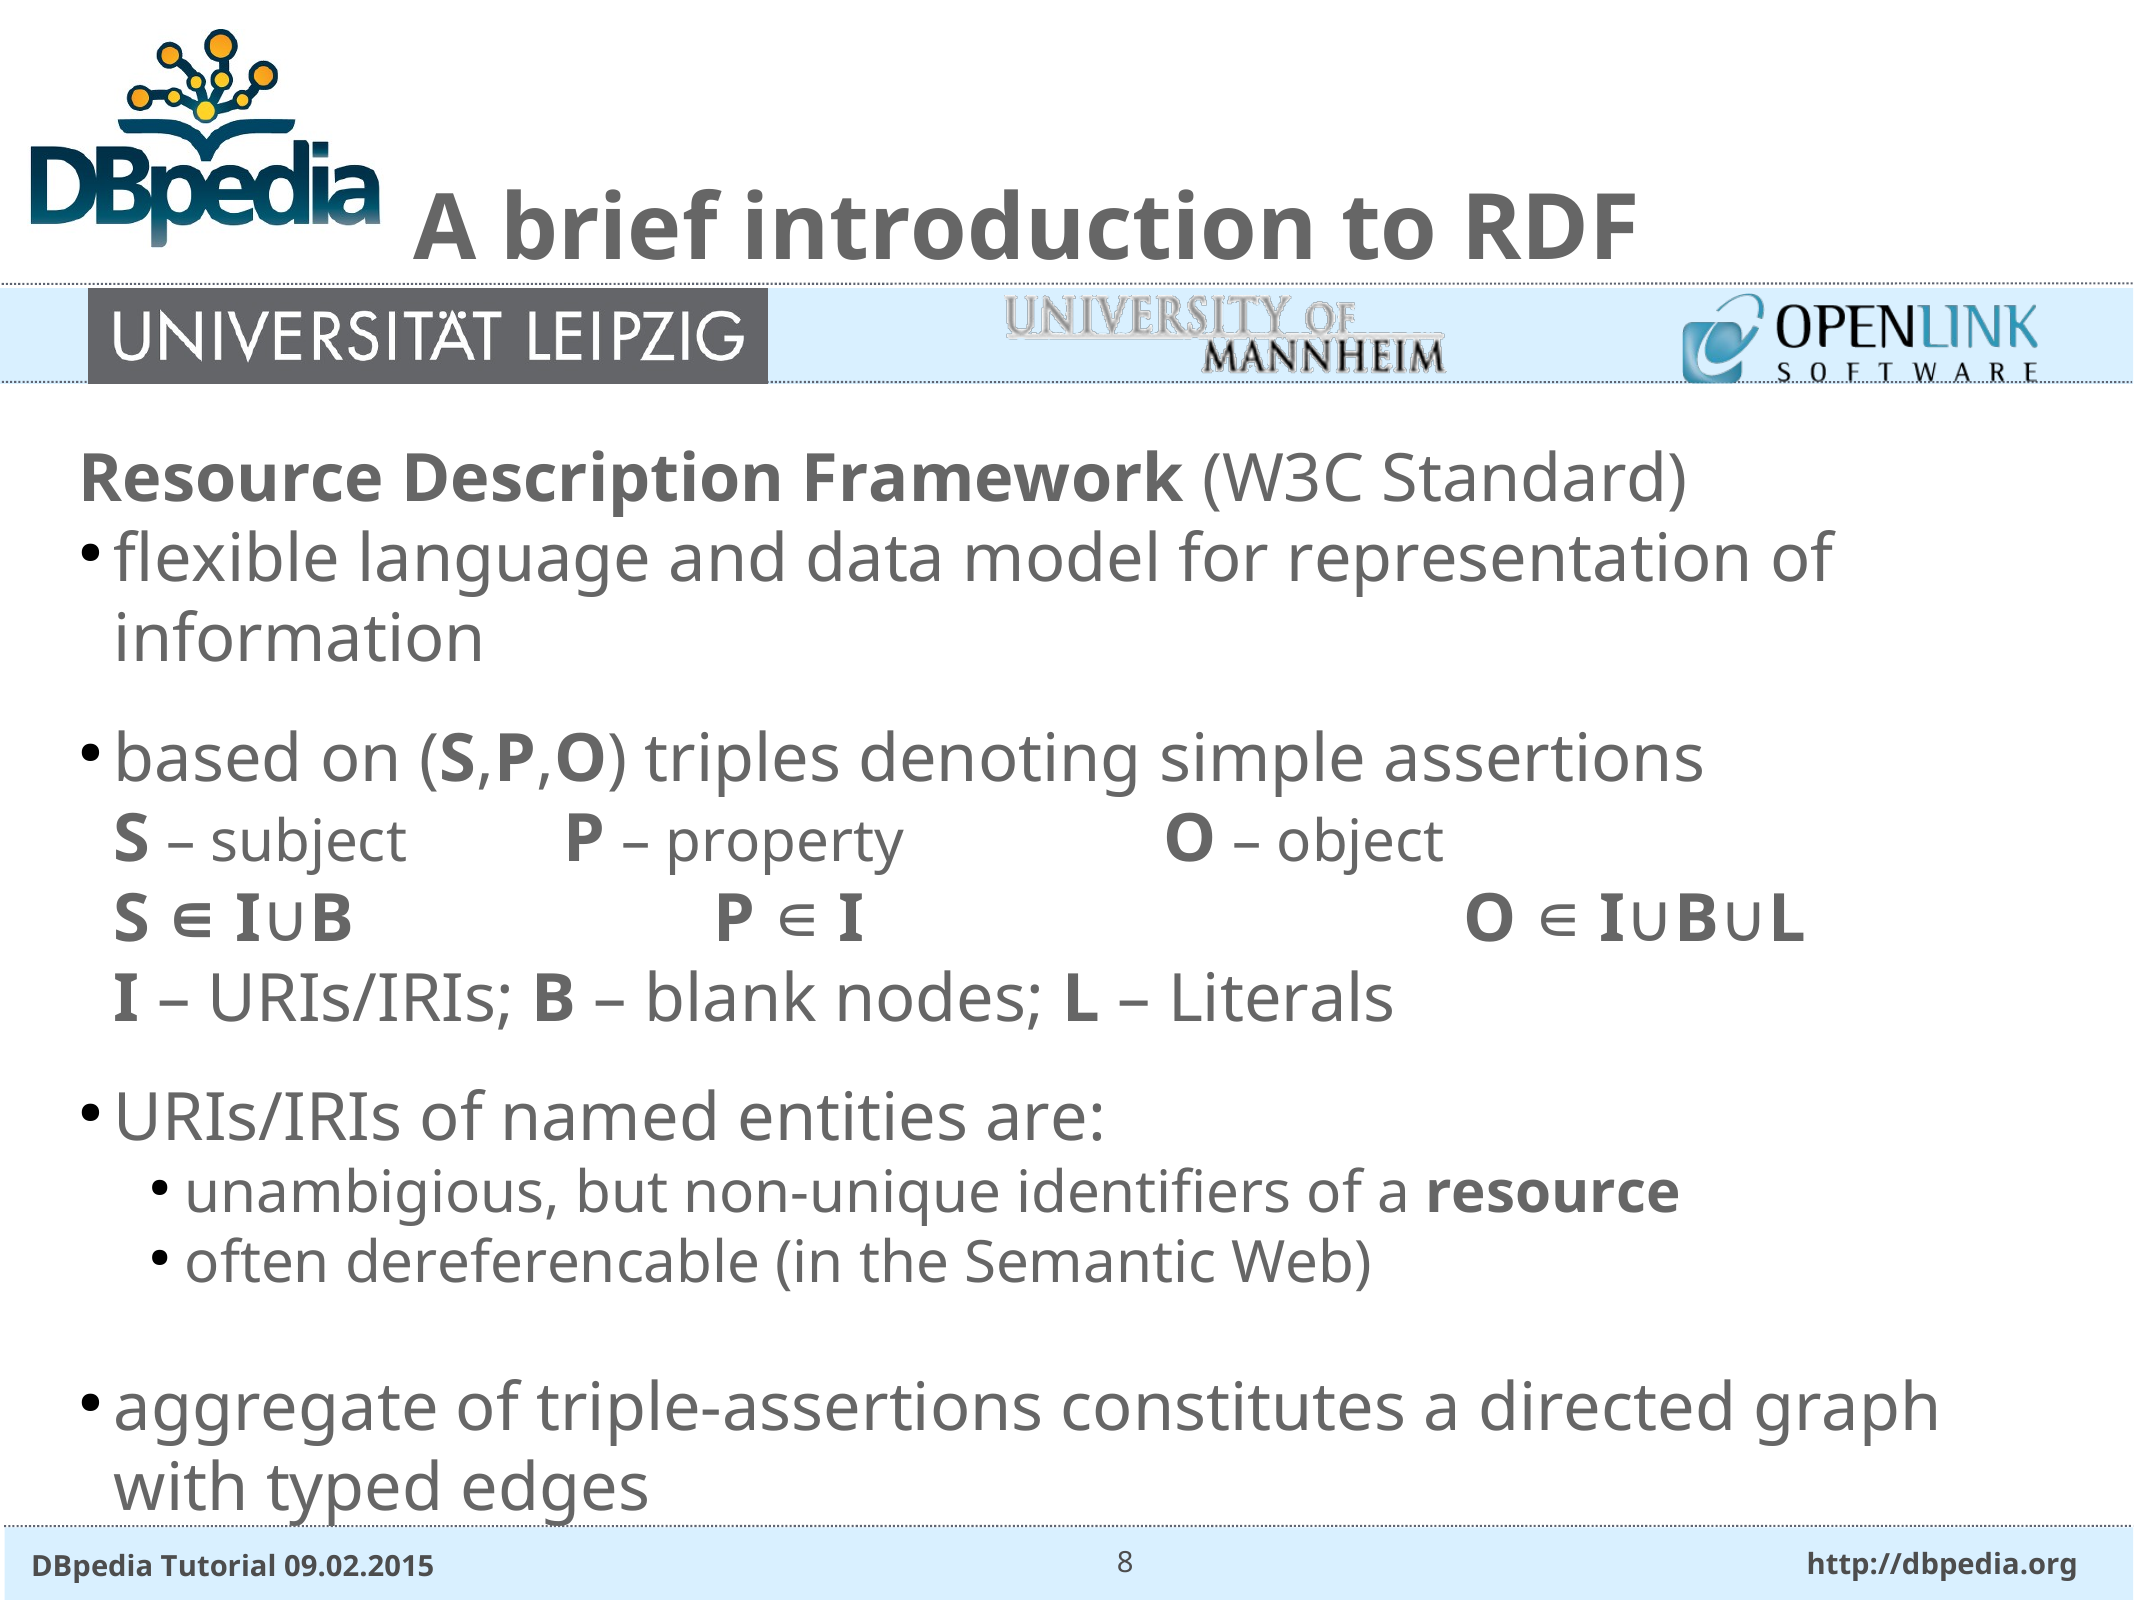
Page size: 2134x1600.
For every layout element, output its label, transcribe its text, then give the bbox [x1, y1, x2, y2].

text_box Resource Description Framework (W3C Standard) flexible language and data model for representation of information based on (S,P,O) triples denoting simple assertions S – subject P – property O – object S ∊ I∪B P ∊ I O ∊ I∪B∪L I – URIs/IRIs; B – blank nodes; L – Literals URIs/IRIs of named entities are: unambigious, but non-unique identifiers of a resource often dereferencable (in the Semantic Web) aggregate of triple-assertions constitutes a directed graph with typed edges [63, 427, 2057, 1532]
picture [1682, 293, 2038, 384]
picture [27, 29, 384, 250]
picture [88, 288, 768, 384]
title A brief introduction to RDF [413, 93, 2097, 278]
picture [1003, 295, 1447, 377]
